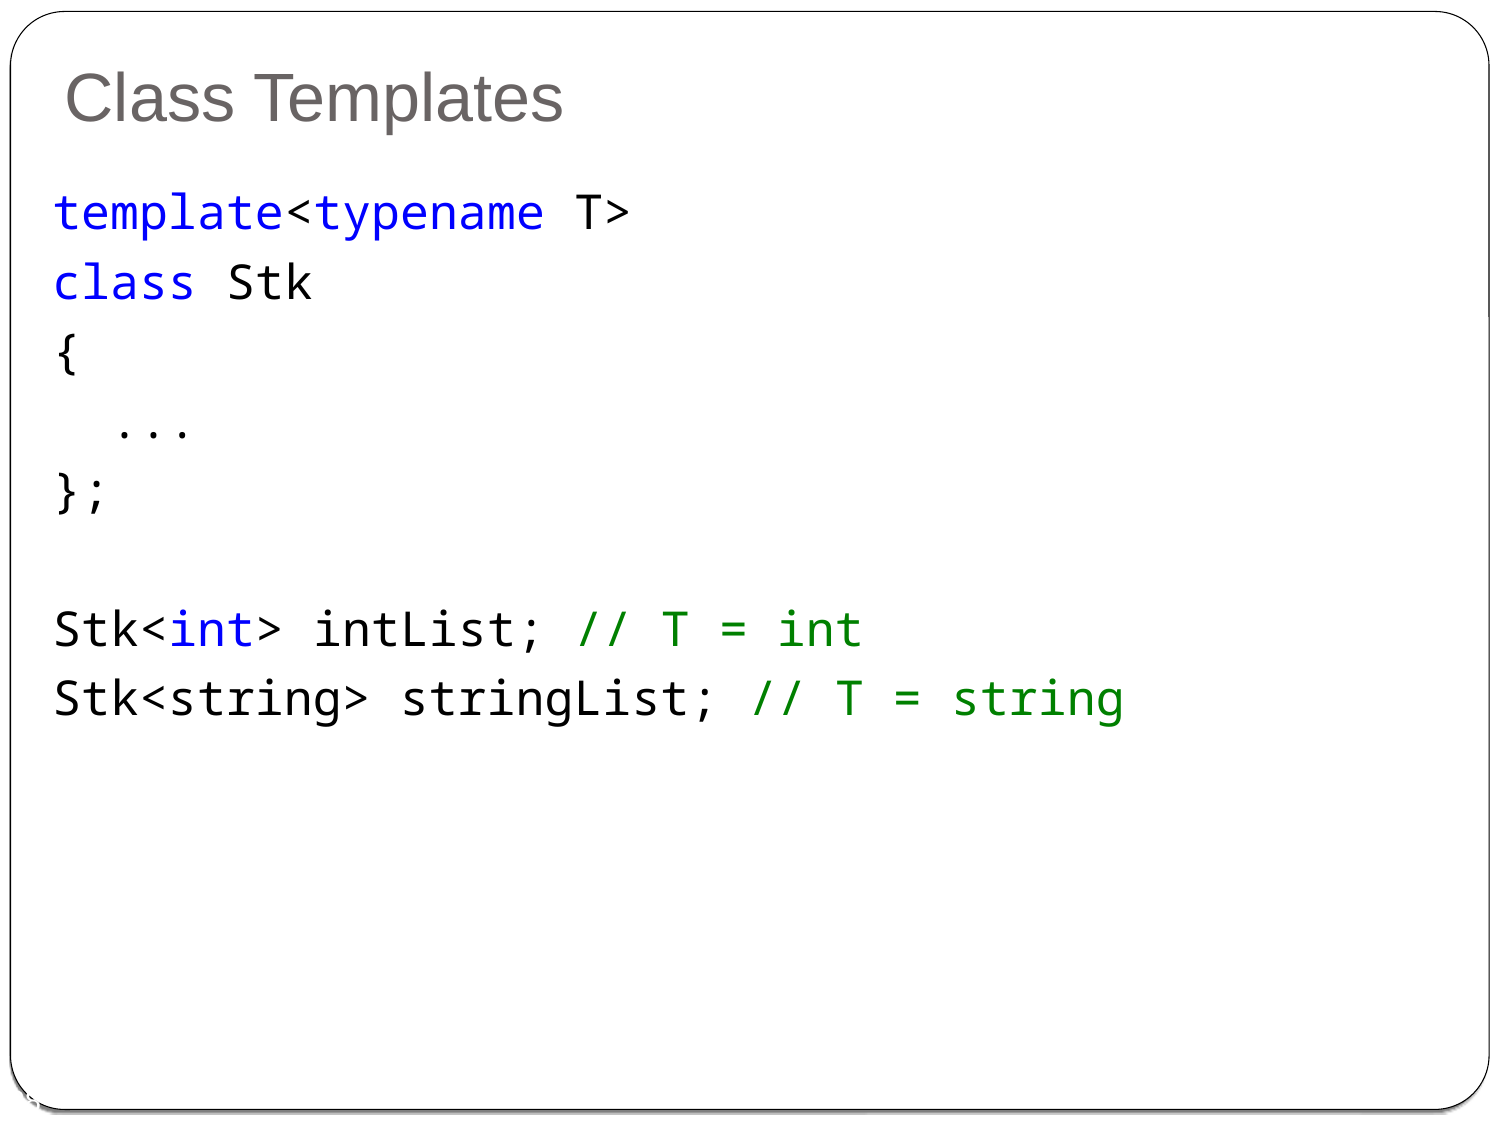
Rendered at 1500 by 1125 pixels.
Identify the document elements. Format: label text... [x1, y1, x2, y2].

slide_number <number> [0, 1074, 50, 1125]
title Class Templates [50, 45, 1450, 150]
list template<typename T> class Stk { ... }; Stk<int> intList; // T = int Stk<string> stringList; // T = string [37, 162, 1463, 1088]
